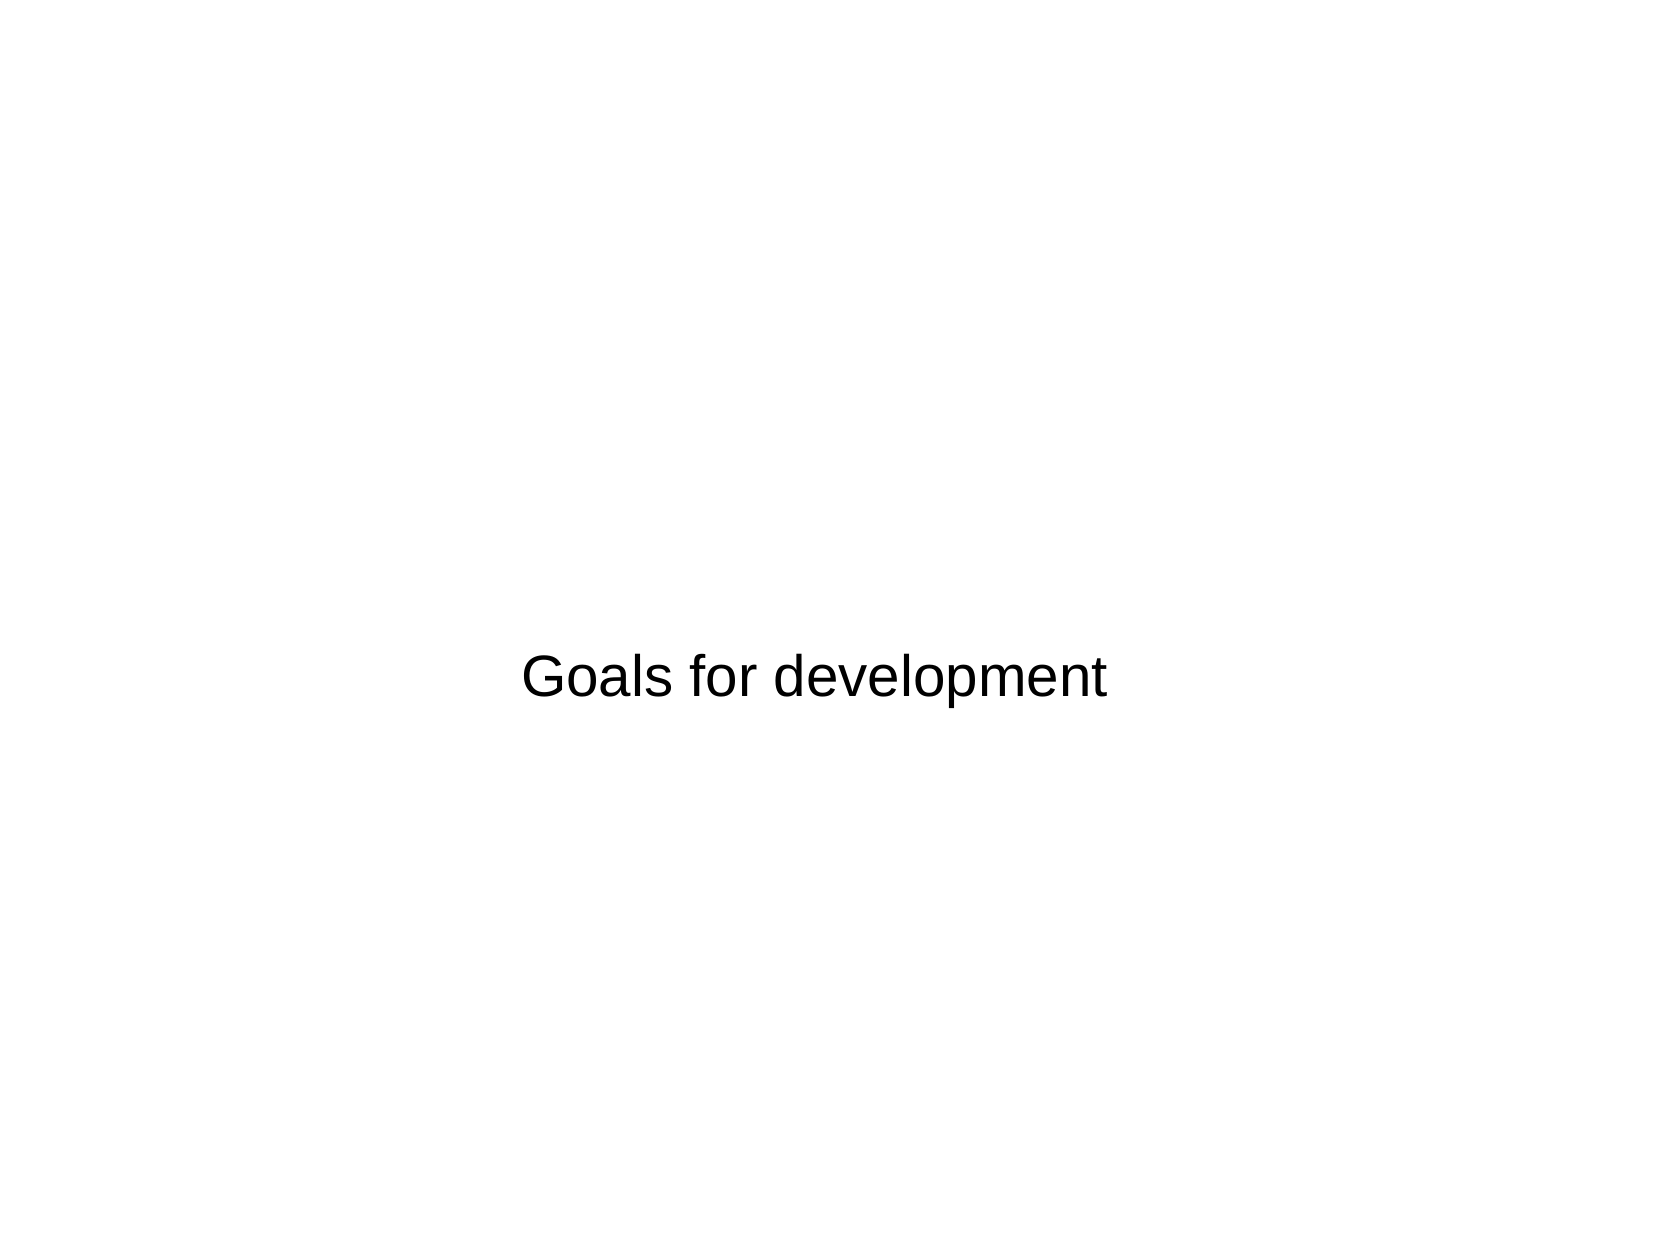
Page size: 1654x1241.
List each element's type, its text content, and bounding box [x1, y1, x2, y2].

title Goals for development [70, 572, 1560, 780]
